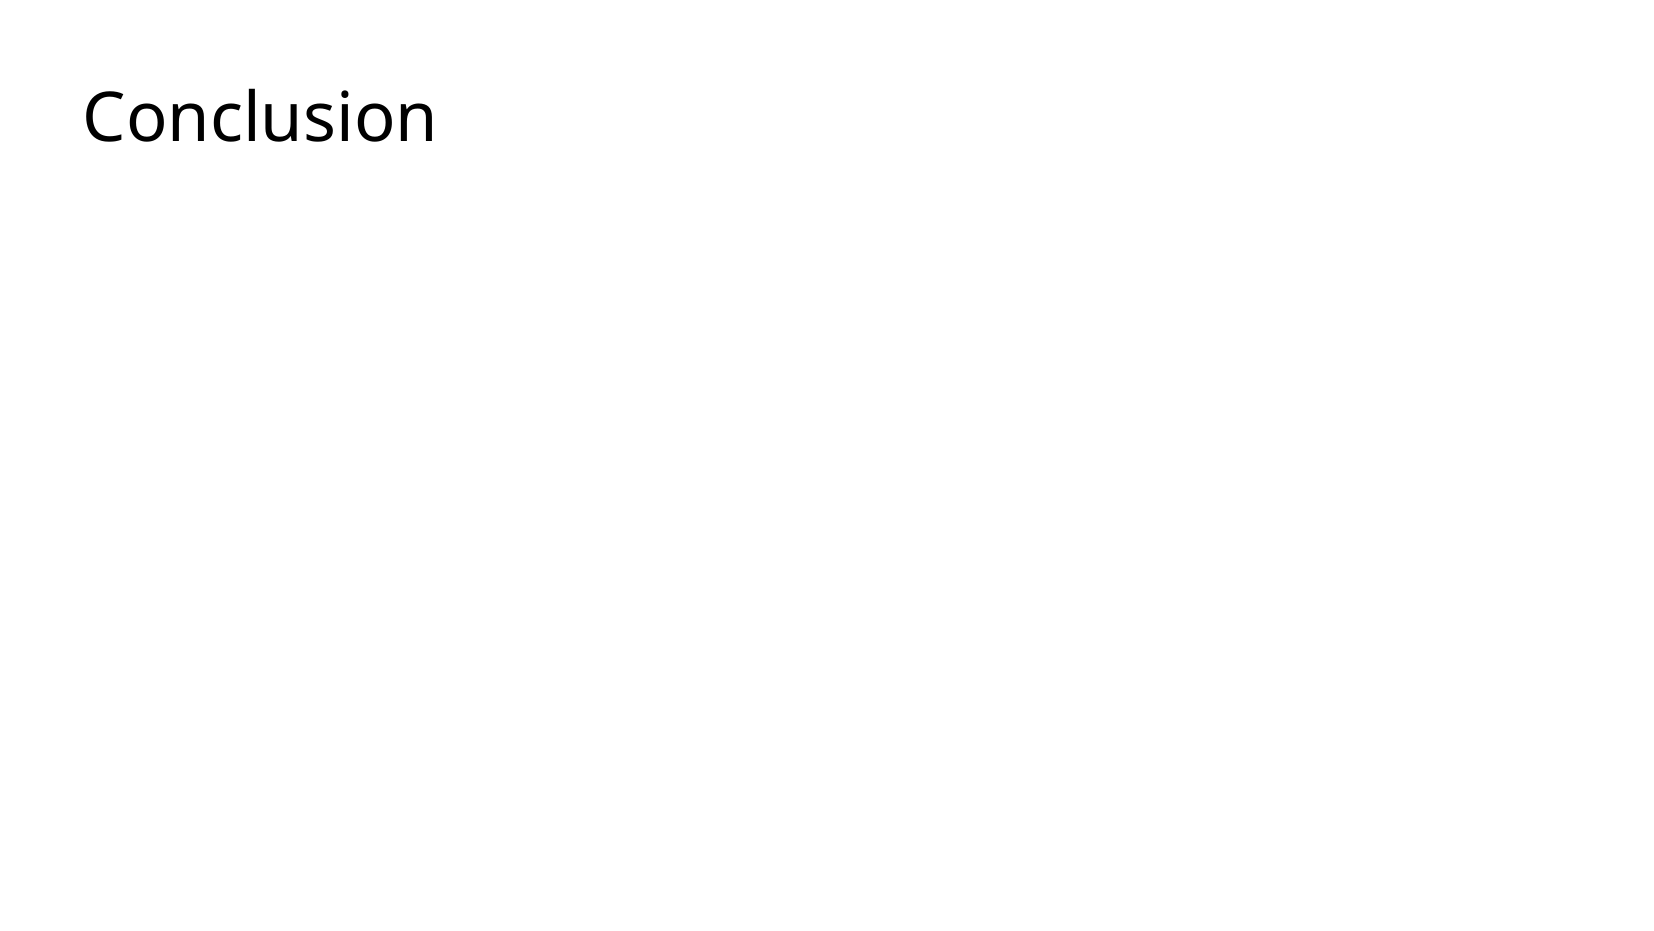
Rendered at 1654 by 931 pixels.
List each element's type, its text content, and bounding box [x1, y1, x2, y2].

title Conclusion [82, 37, 1571, 193]
